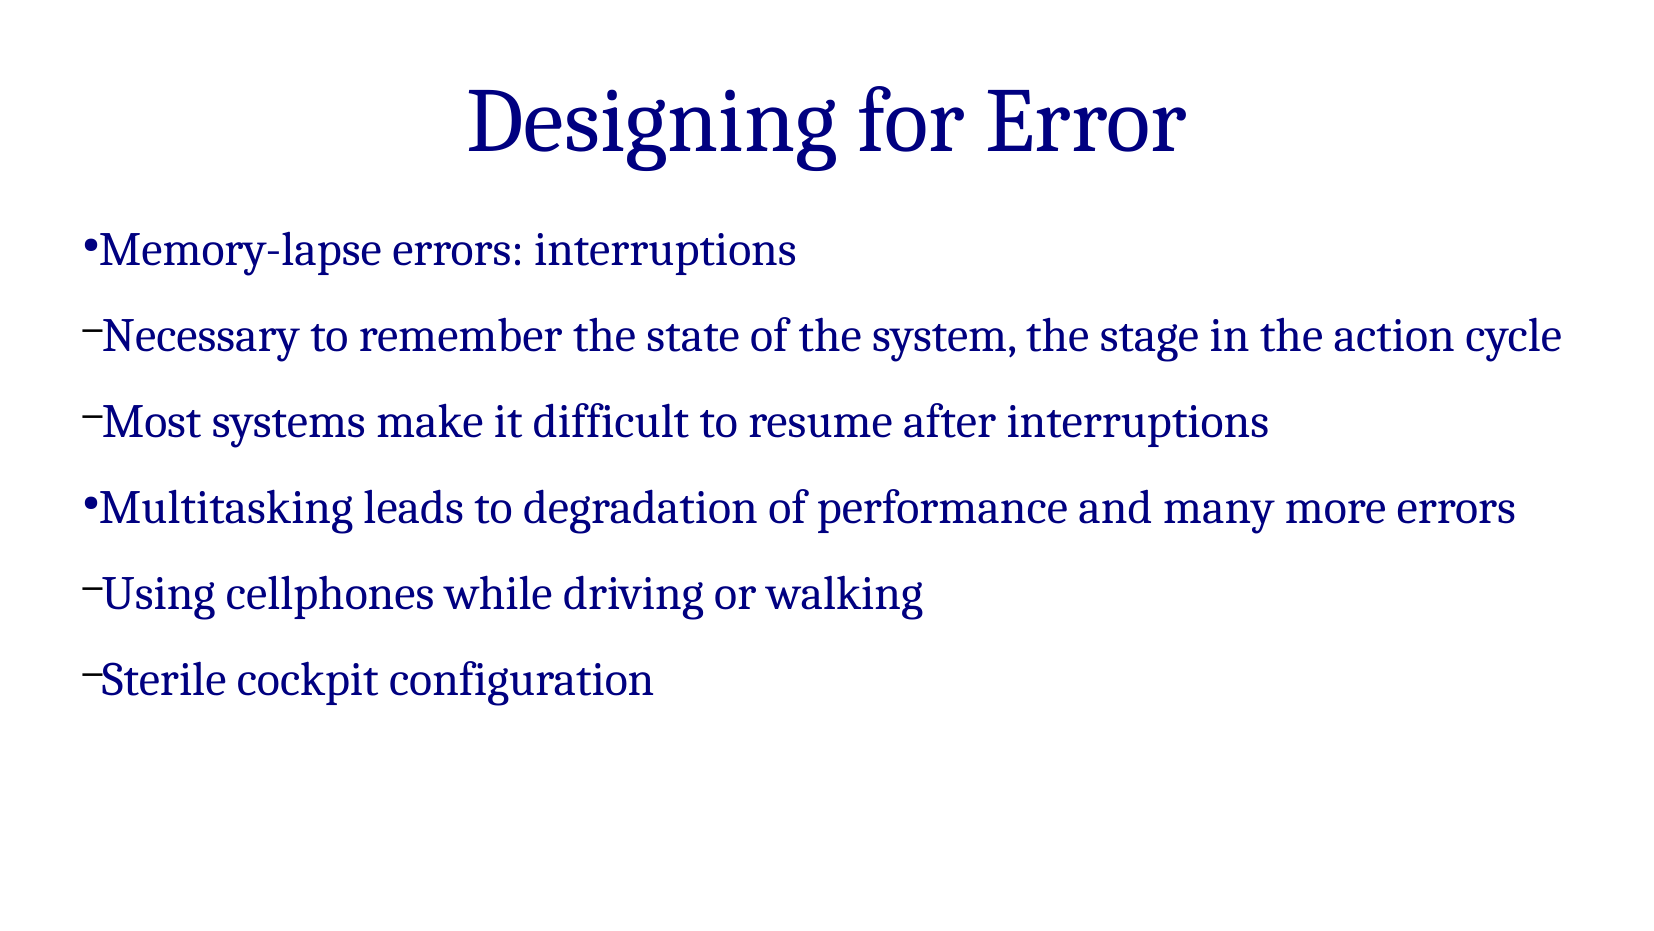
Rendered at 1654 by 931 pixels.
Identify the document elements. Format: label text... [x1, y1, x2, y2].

list Memory-lapse errors: interruptions Necessary to remember the state of the system, the stage in the action cycle Most systems make it difficult to resume after interruptions Multitasking leads to degradation of performance and many more errors Using cellphones while driving or walking Sterile cockpit configuration [82, 217, 1571, 758]
title Designing for Error [82, 37, 1571, 193]
